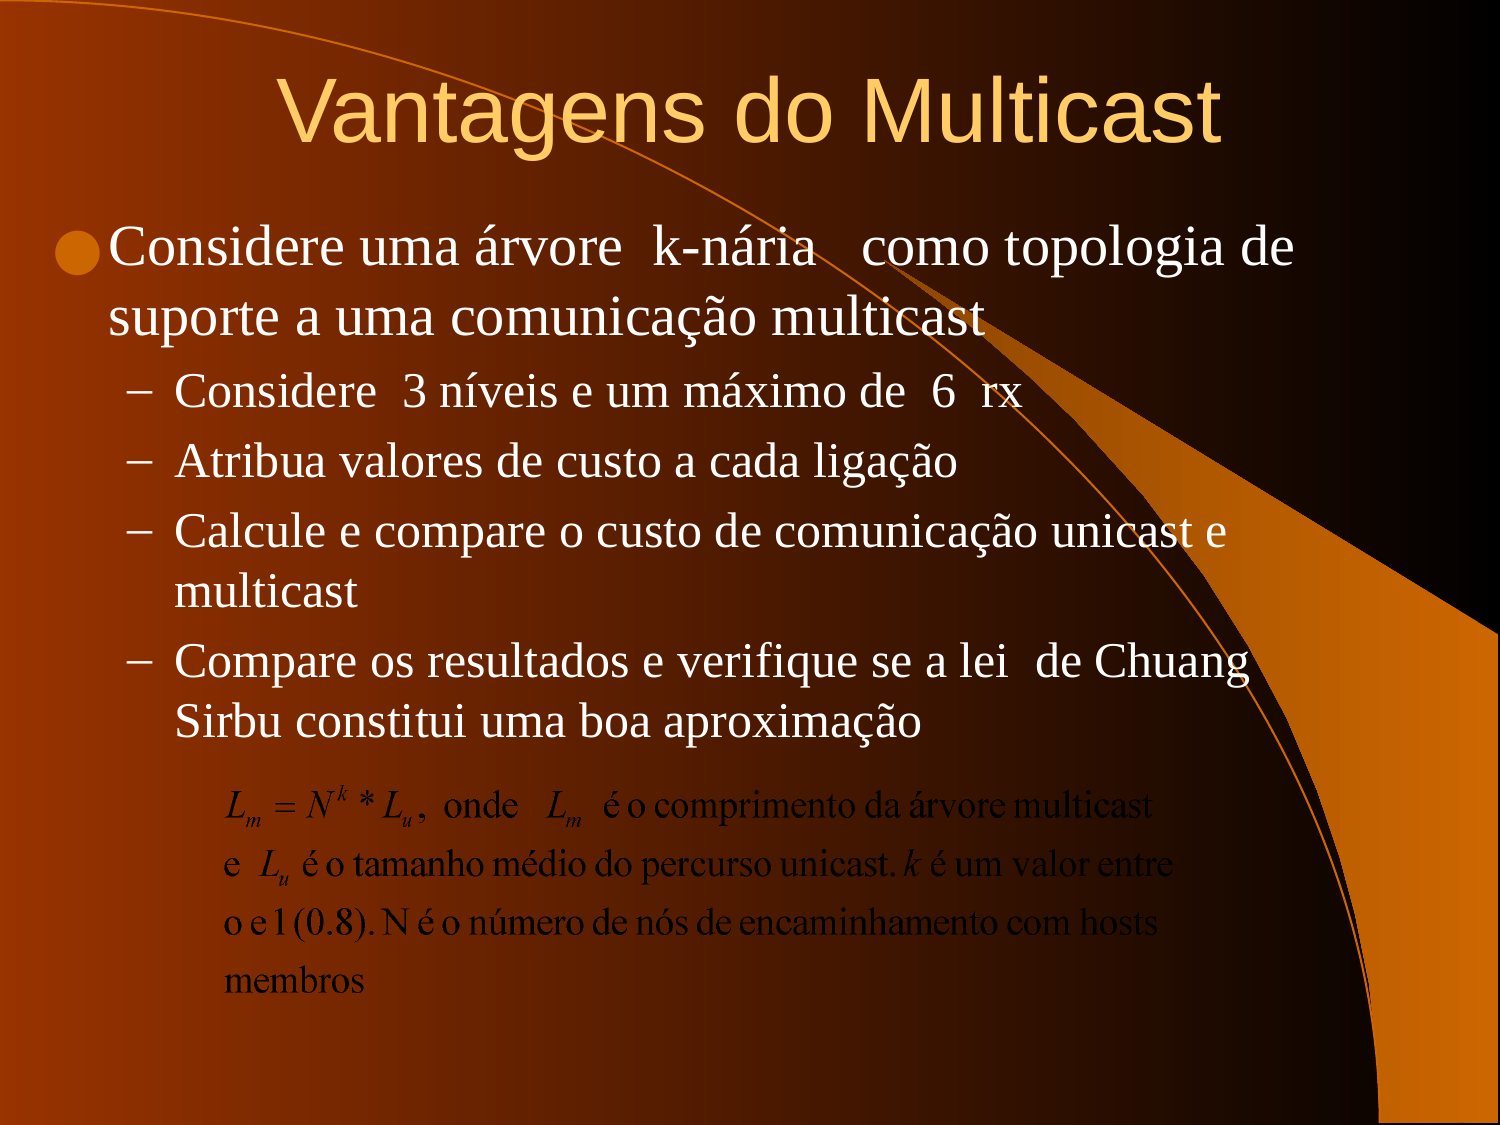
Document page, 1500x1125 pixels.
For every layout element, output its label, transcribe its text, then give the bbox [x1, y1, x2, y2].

title Vantagens do Multicast [24, 24, 1475, 188]
list Considere uma árvore k-nária como topologia de suporte a uma comunicação multicast Considere 3 níveis e um máximo de 6 rx Atribua valores de custo a cada ligação Calcule e compare o custo de comunicação unicast e multicast Compare os resultados e verifique se a lei de Chuang Sirbu constitui uma boa aproximação [37, 200, 1329, 1000]
picture [218, 774, 1179, 1066]
